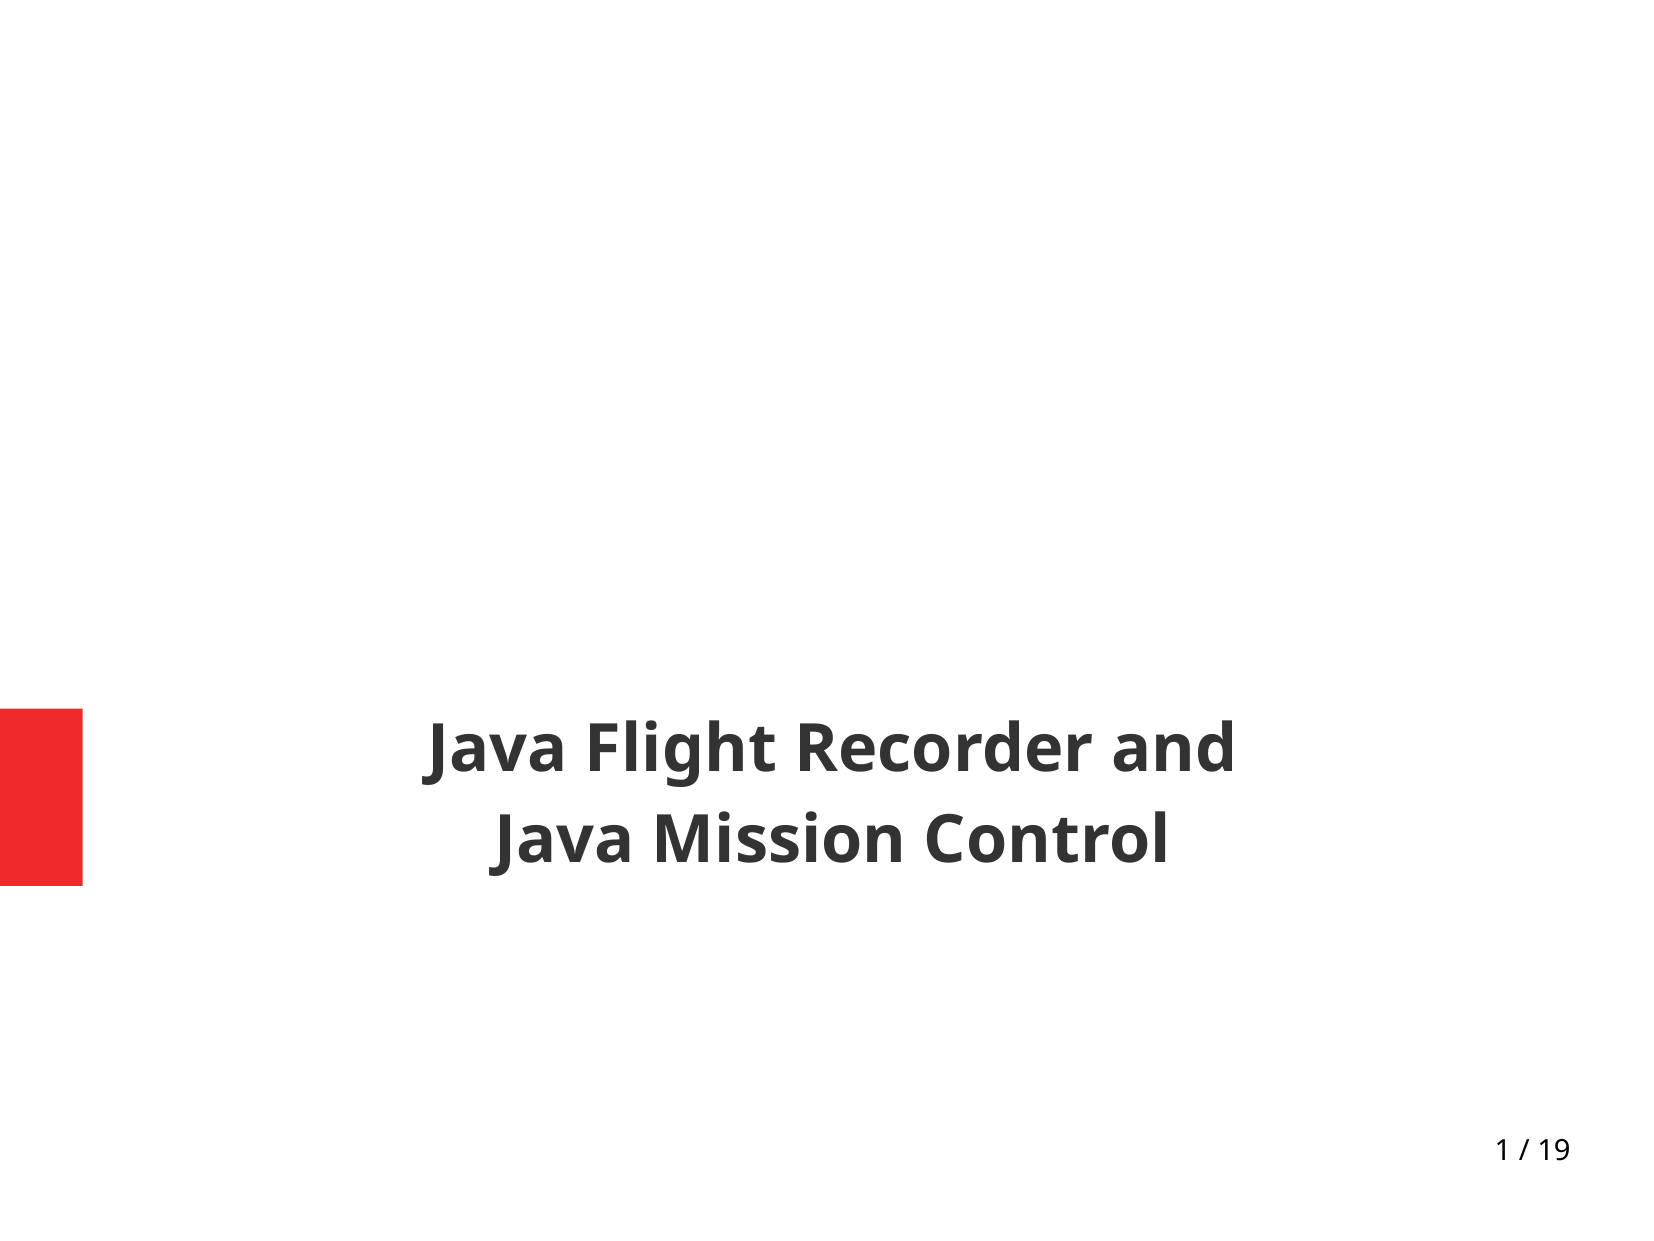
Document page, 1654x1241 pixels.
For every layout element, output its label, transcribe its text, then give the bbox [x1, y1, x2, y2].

title Java Flight Recorder and Java Mission Control [129, 673, 1536, 910]
